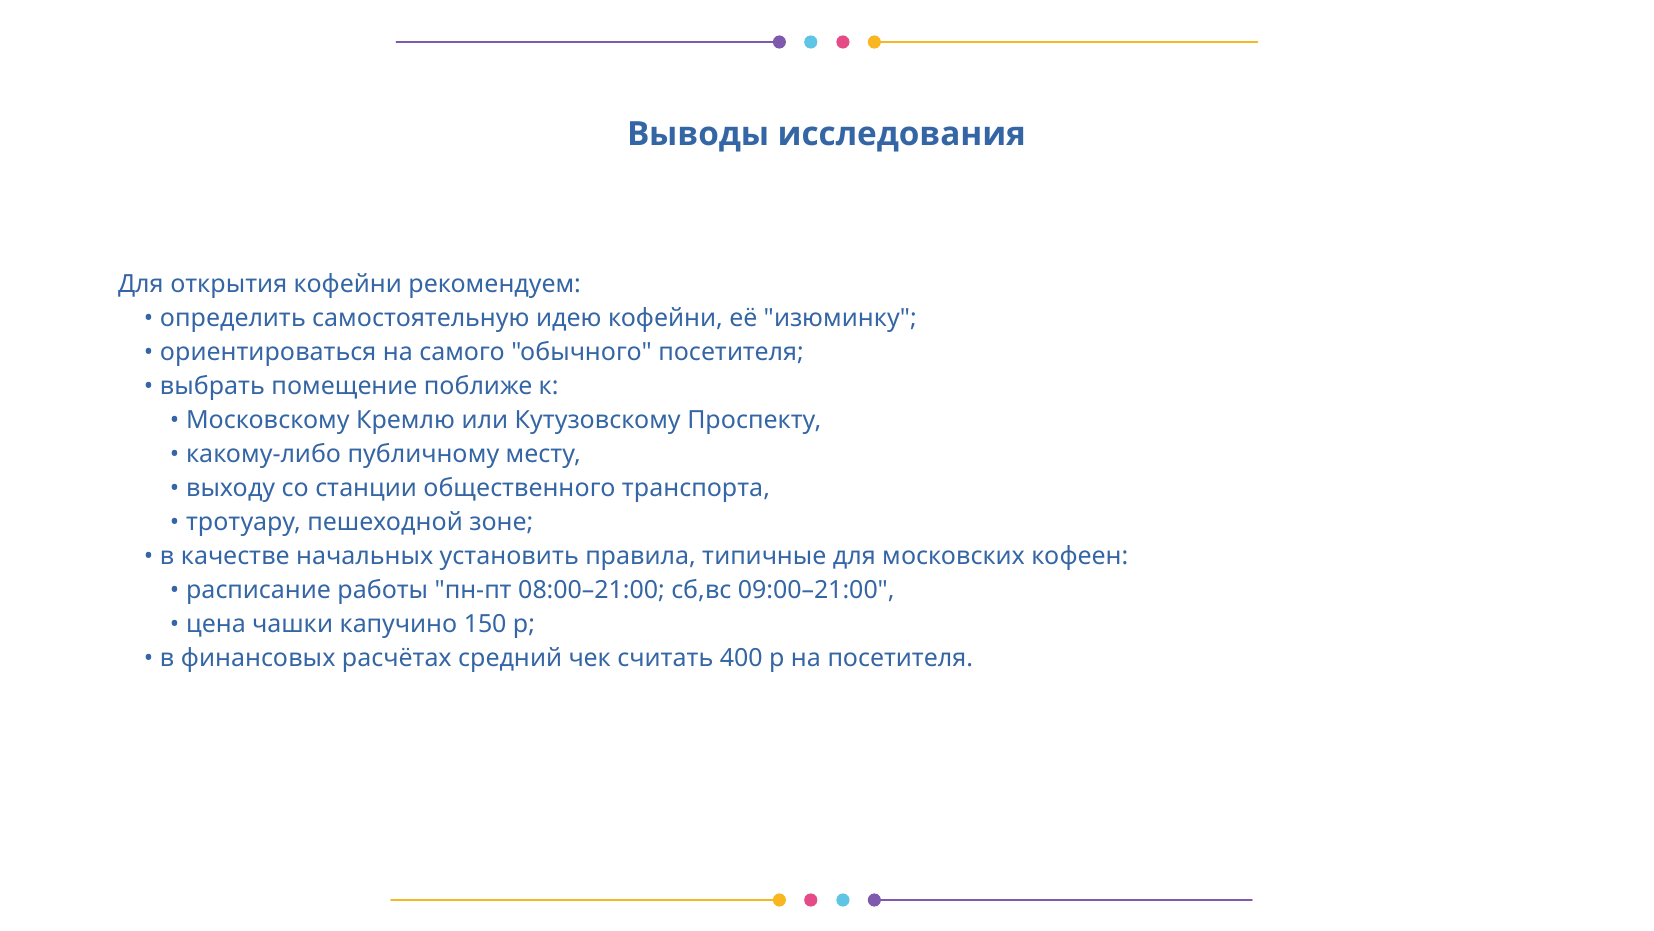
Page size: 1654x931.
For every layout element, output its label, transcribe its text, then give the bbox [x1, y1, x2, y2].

title Выводы исследования [501, 110, 1152, 156]
title Для открытия кофейни рекомендуем: • определить самостоятельную идею кофейни, её "изюминку"; • ориентироваться на самого "обычного" посетителя; • выбрать помещение поближе к: • Московскому Кремлю или Кутузовскому Проспекту, • какому-либо публичному месту, • выходу со станции общественного транспорта, • тротуару, пешеходной зоне; • в качестве начальных установить правила, типичные для московских кофеен: • расписание работы "пн-пт 08:00–21:00; сб,вс 09:00–21:00", • цена чашки капучино 150 р; • в финансовых расчётах средний чек считать 400 р на посетителя. [118, 265, 1536, 674]
